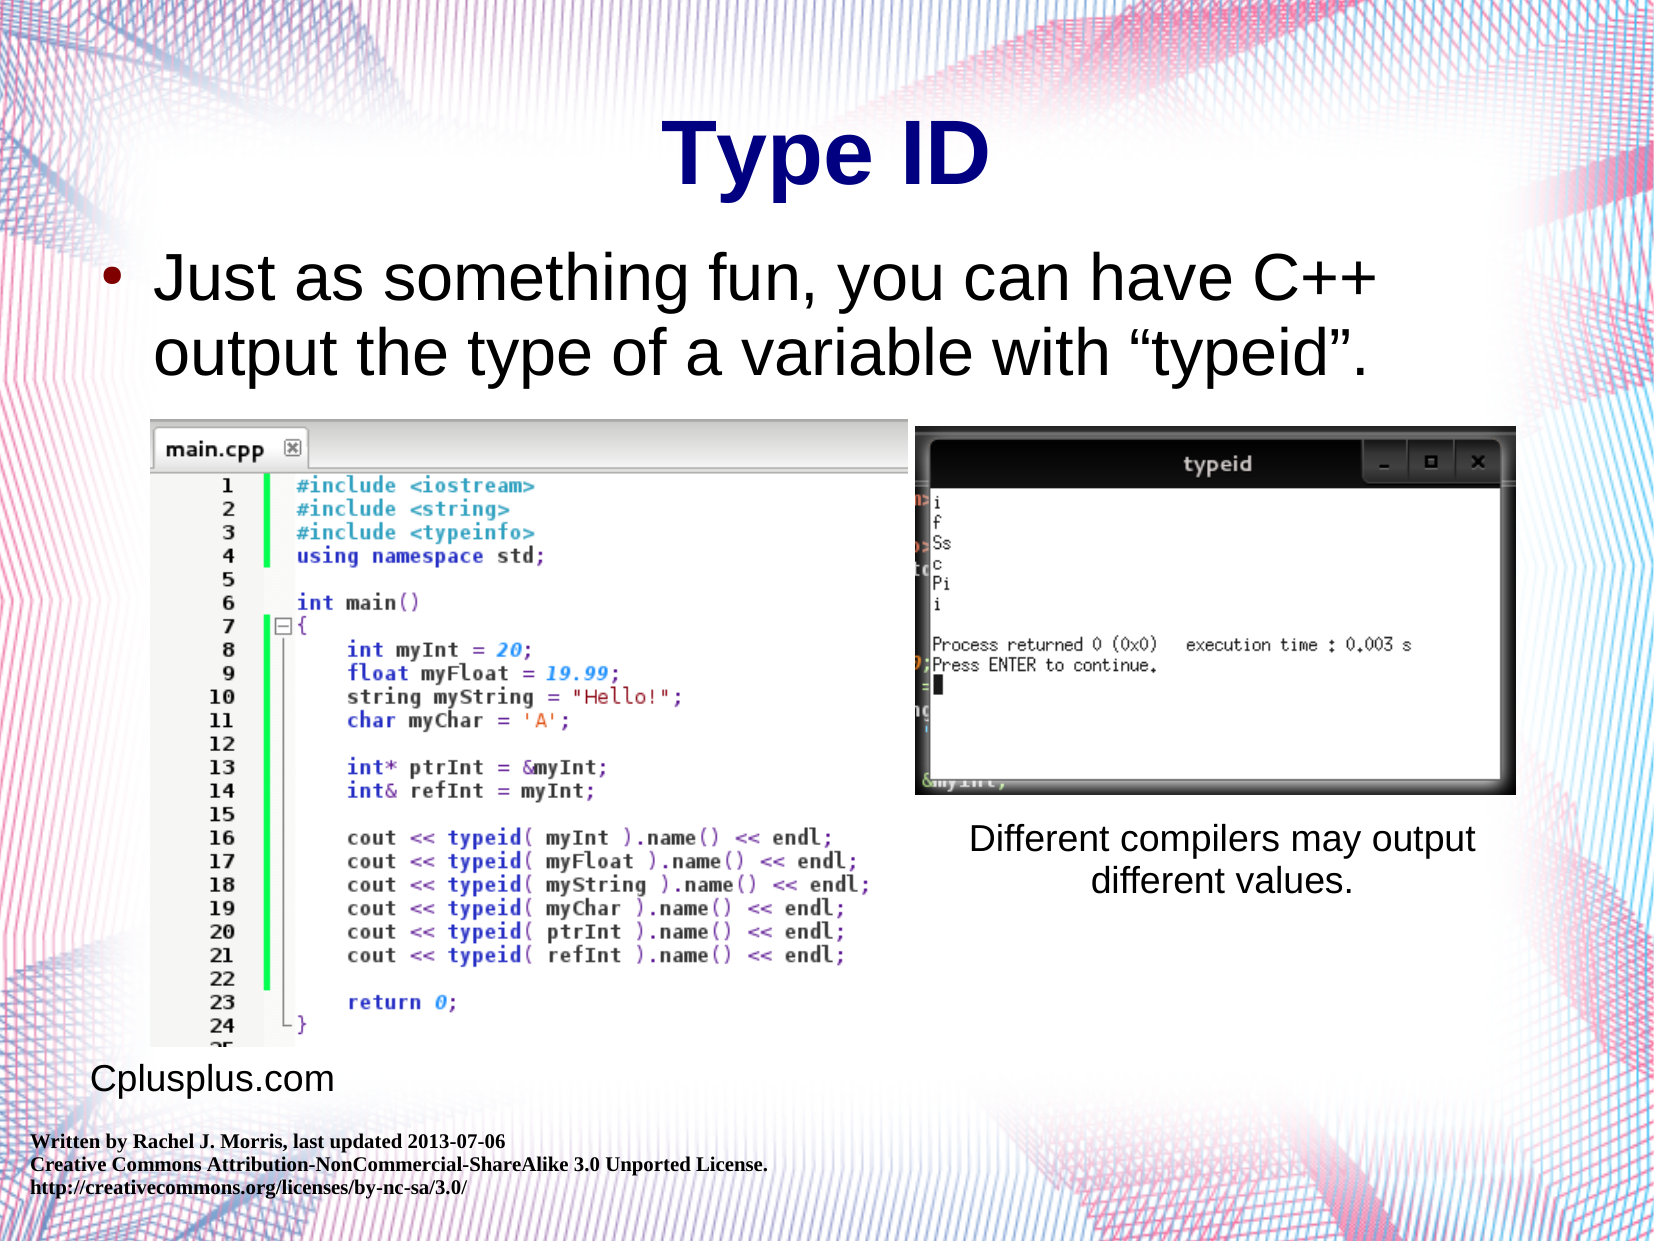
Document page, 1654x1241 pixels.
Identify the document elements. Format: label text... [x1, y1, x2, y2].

list Just as something fun, you can have C++ output the type of a variable with “typeid”. [82, 240, 1571, 960]
text_box Different compilers may output different values. [915, 810, 1531, 909]
title Type ID [82, 49, 1571, 240]
text_box Cplusplus.com [75, 1050, 631, 1107]
picture [0, 0, 1654, 1241]
